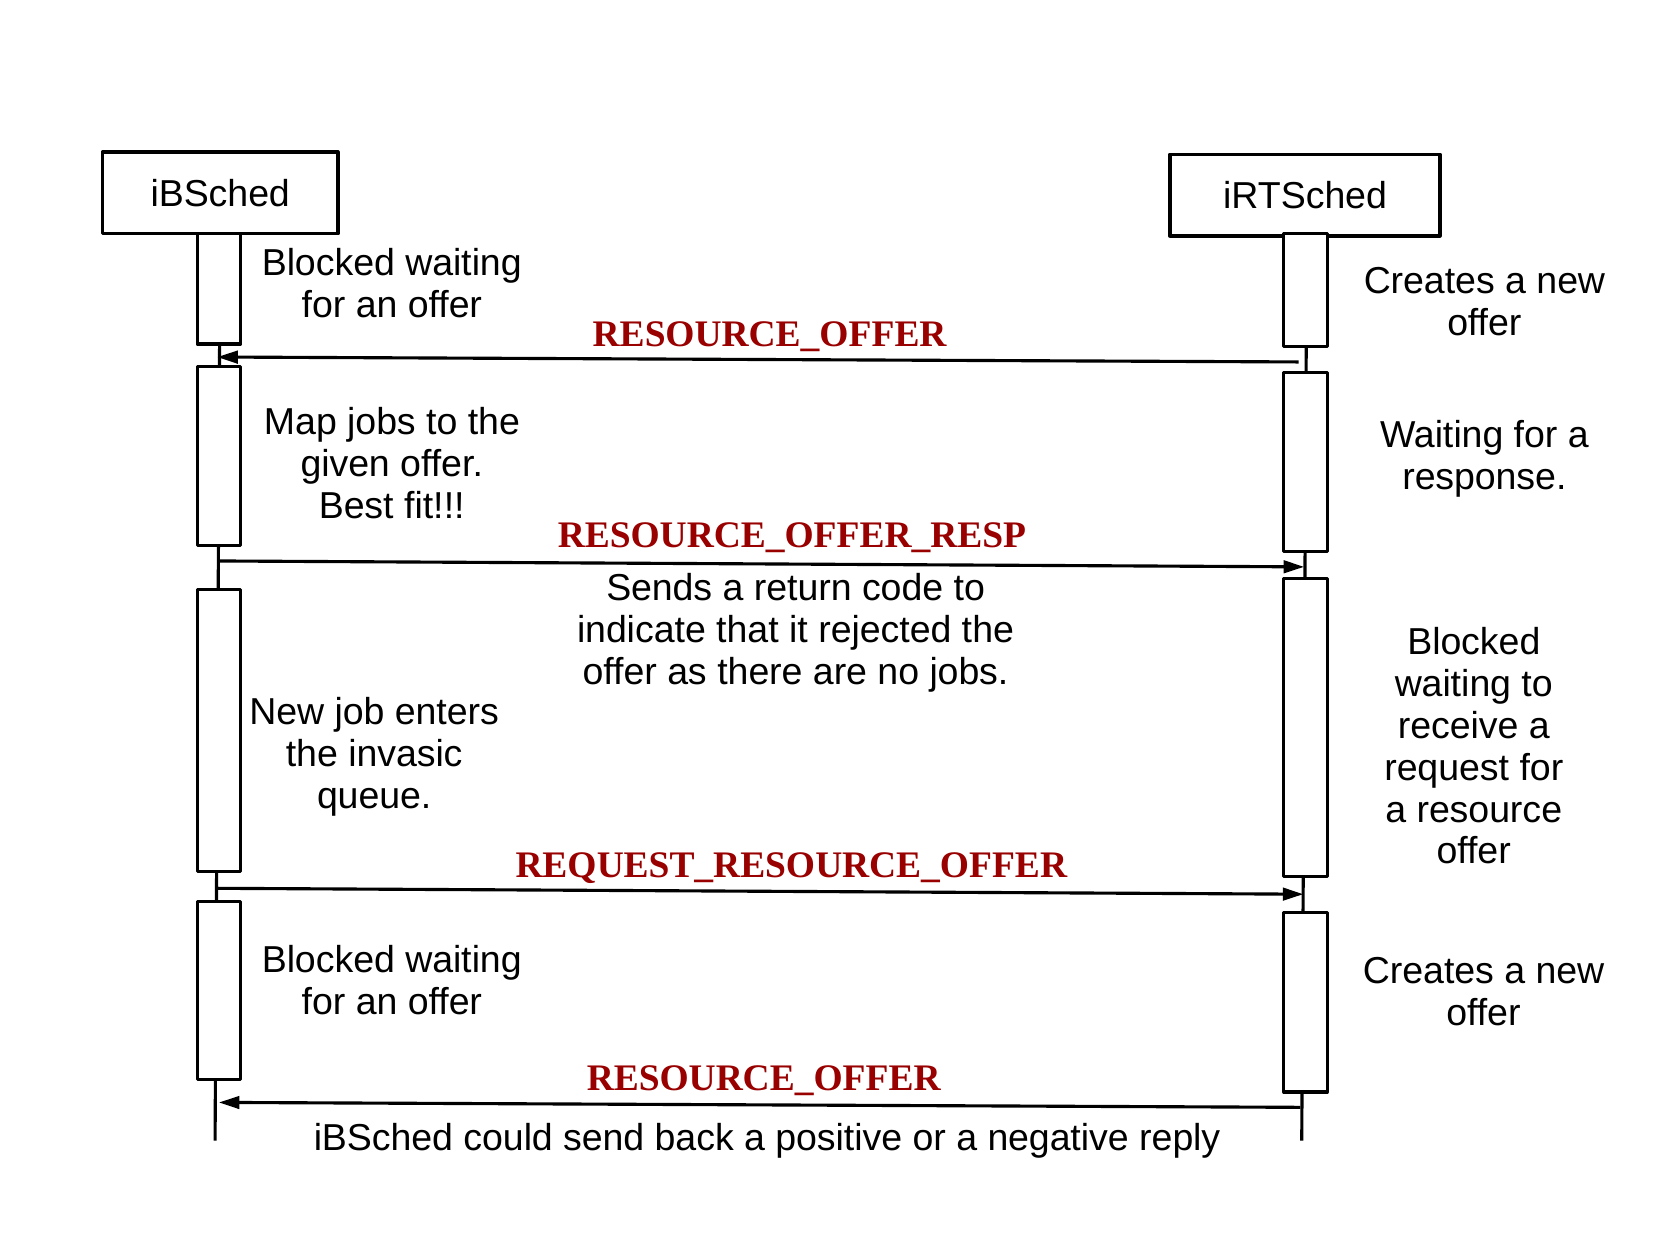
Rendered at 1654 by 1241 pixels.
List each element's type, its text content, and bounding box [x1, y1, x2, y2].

text_box [197, 589, 241, 872]
text_box Blocked waiting for an offer [241, 930, 543, 1056]
text_box Creates a new offer [1332, 942, 1635, 1046]
text_box [1283, 912, 1328, 1092]
text_box [1283, 372, 1328, 552]
text_box RESOURCE_OFFER_RESP [531, 506, 1053, 558]
text_box Creates a new offer [1333, 252, 1636, 356]
text_box Waiting for a response. [1333, 405, 1636, 503]
text_box [197, 233, 240, 344]
text_box RESOURCE_OFFER [543, 305, 1008, 357]
text_box iBSched could send back a positive or a negative reply [284, 1109, 1260, 1167]
text_box [197, 366, 241, 546]
text_box [1283, 578, 1328, 877]
text_box RESOURCE_OFFER [525, 1049, 1003, 1101]
text_box Sends a return code to indicate that it rejected the offer as there are no jobs. [543, 559, 1048, 691]
text_box iRTSched [1169, 154, 1440, 237]
text_box Blocked waiting for an offer [240, 233, 543, 359]
text_box REQUEST_RESOURCE_OFFER [478, 837, 1105, 889]
text_box New job enters the invasic queue. [222, 682, 526, 808]
text_box [1283, 233, 1328, 347]
text_box Blocked waiting to receive a request for a resource offer [1357, 612, 1590, 838]
text_box iBSched [102, 151, 339, 234]
text_box [197, 901, 241, 1080]
text_box Map jobs to the given offer. Best fit!!! [240, 393, 543, 519]
